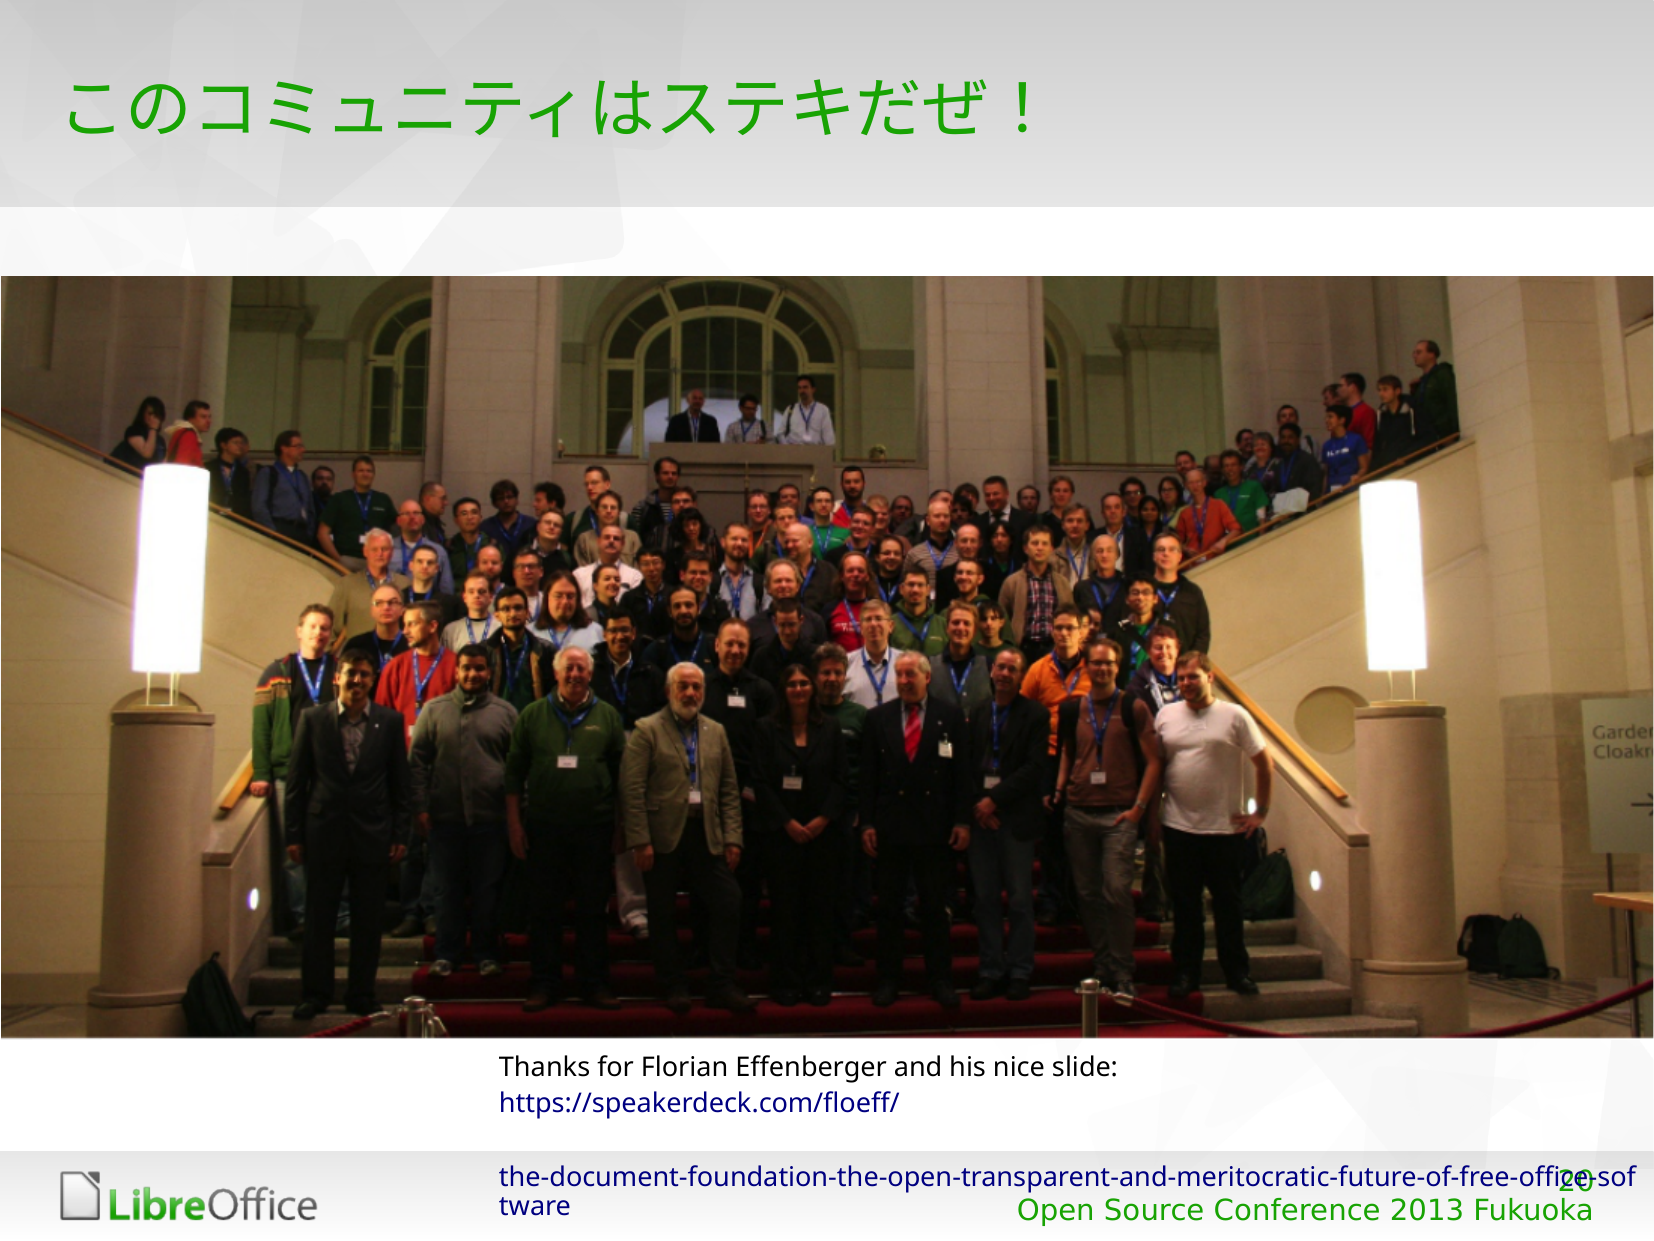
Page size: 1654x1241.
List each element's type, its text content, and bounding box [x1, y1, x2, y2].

text_box Thanks for Florian Effenberger and his nice slide: https://speakerdeck.com/floeff/ the-document-foundation-the-open-transparent-and-meritocratic-future-of-free-office-software [484, 1040, 1652, 1158]
title このコミュニティはステキだぜ！ [59, 29, 1595, 178]
picture [41, 1152, 337, 1240]
picture [0, 0, 1654, 1169]
